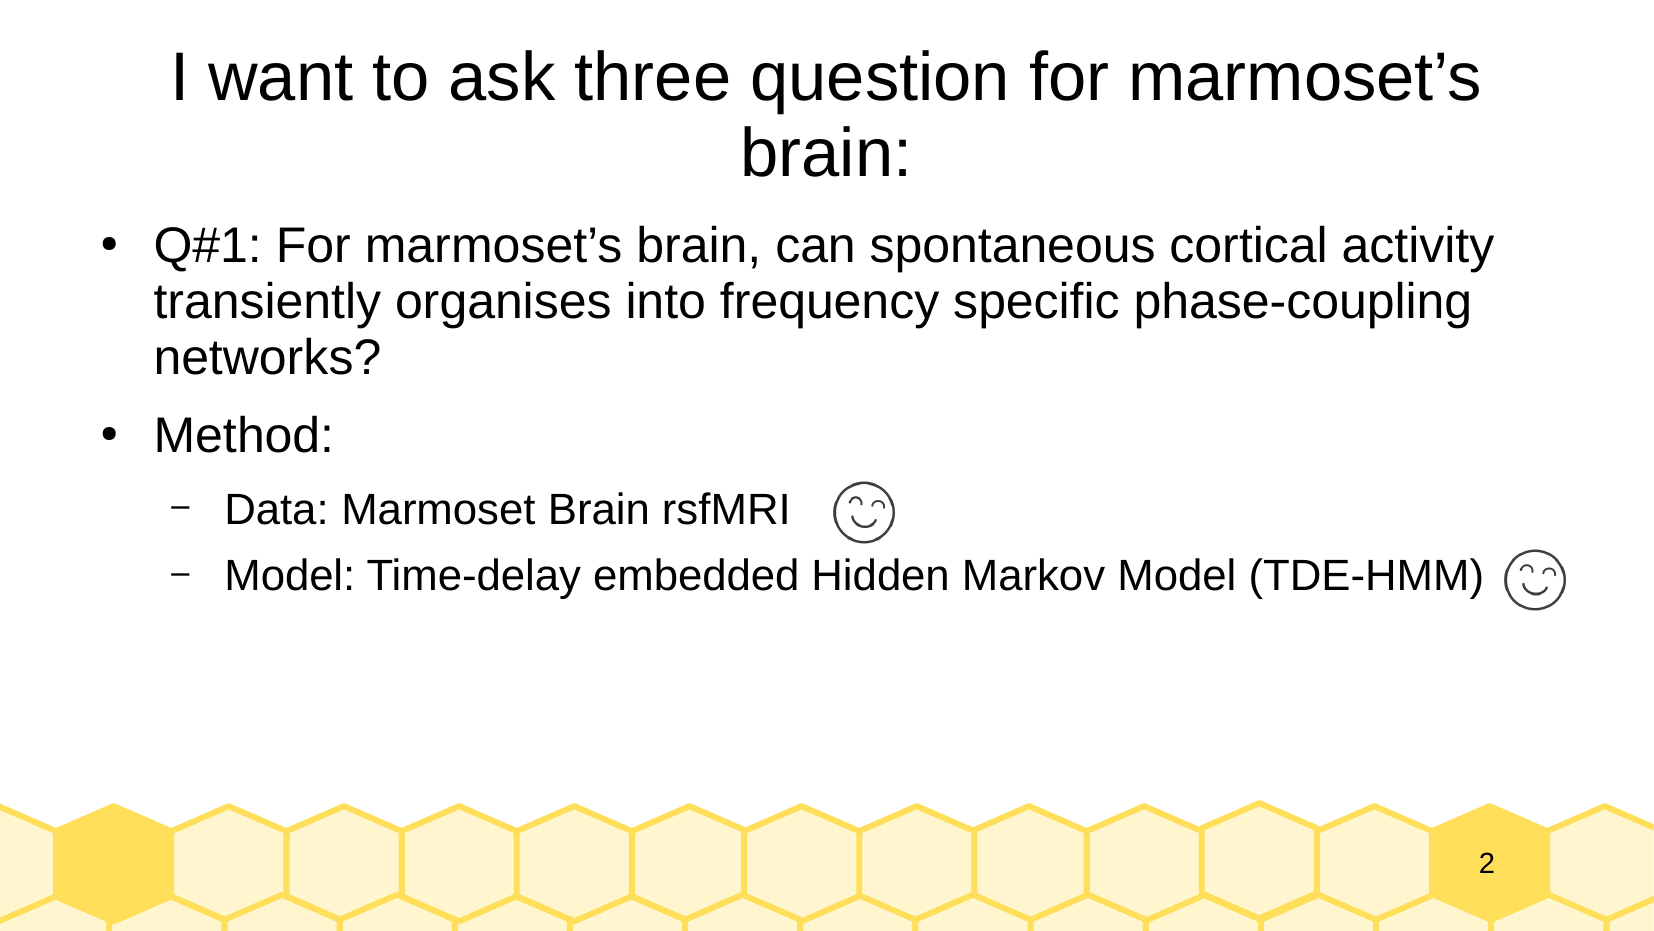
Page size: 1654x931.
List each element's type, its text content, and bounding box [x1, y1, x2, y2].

picture [825, 475, 901, 551]
title I want to ask three question for marmoset’s brain: [82, 37, 1571, 193]
list Q#1: For marmoset’s brain, can spontaneous cortical activity transiently organises into frequency specific phase-coupling networks? Method: Data: Marmoset Brain rsfMRI Model: Time-delay embedded Hidden Markov Model (TDE-HMM) [82, 217, 1571, 758]
picture [1495, 542, 1571, 618]
